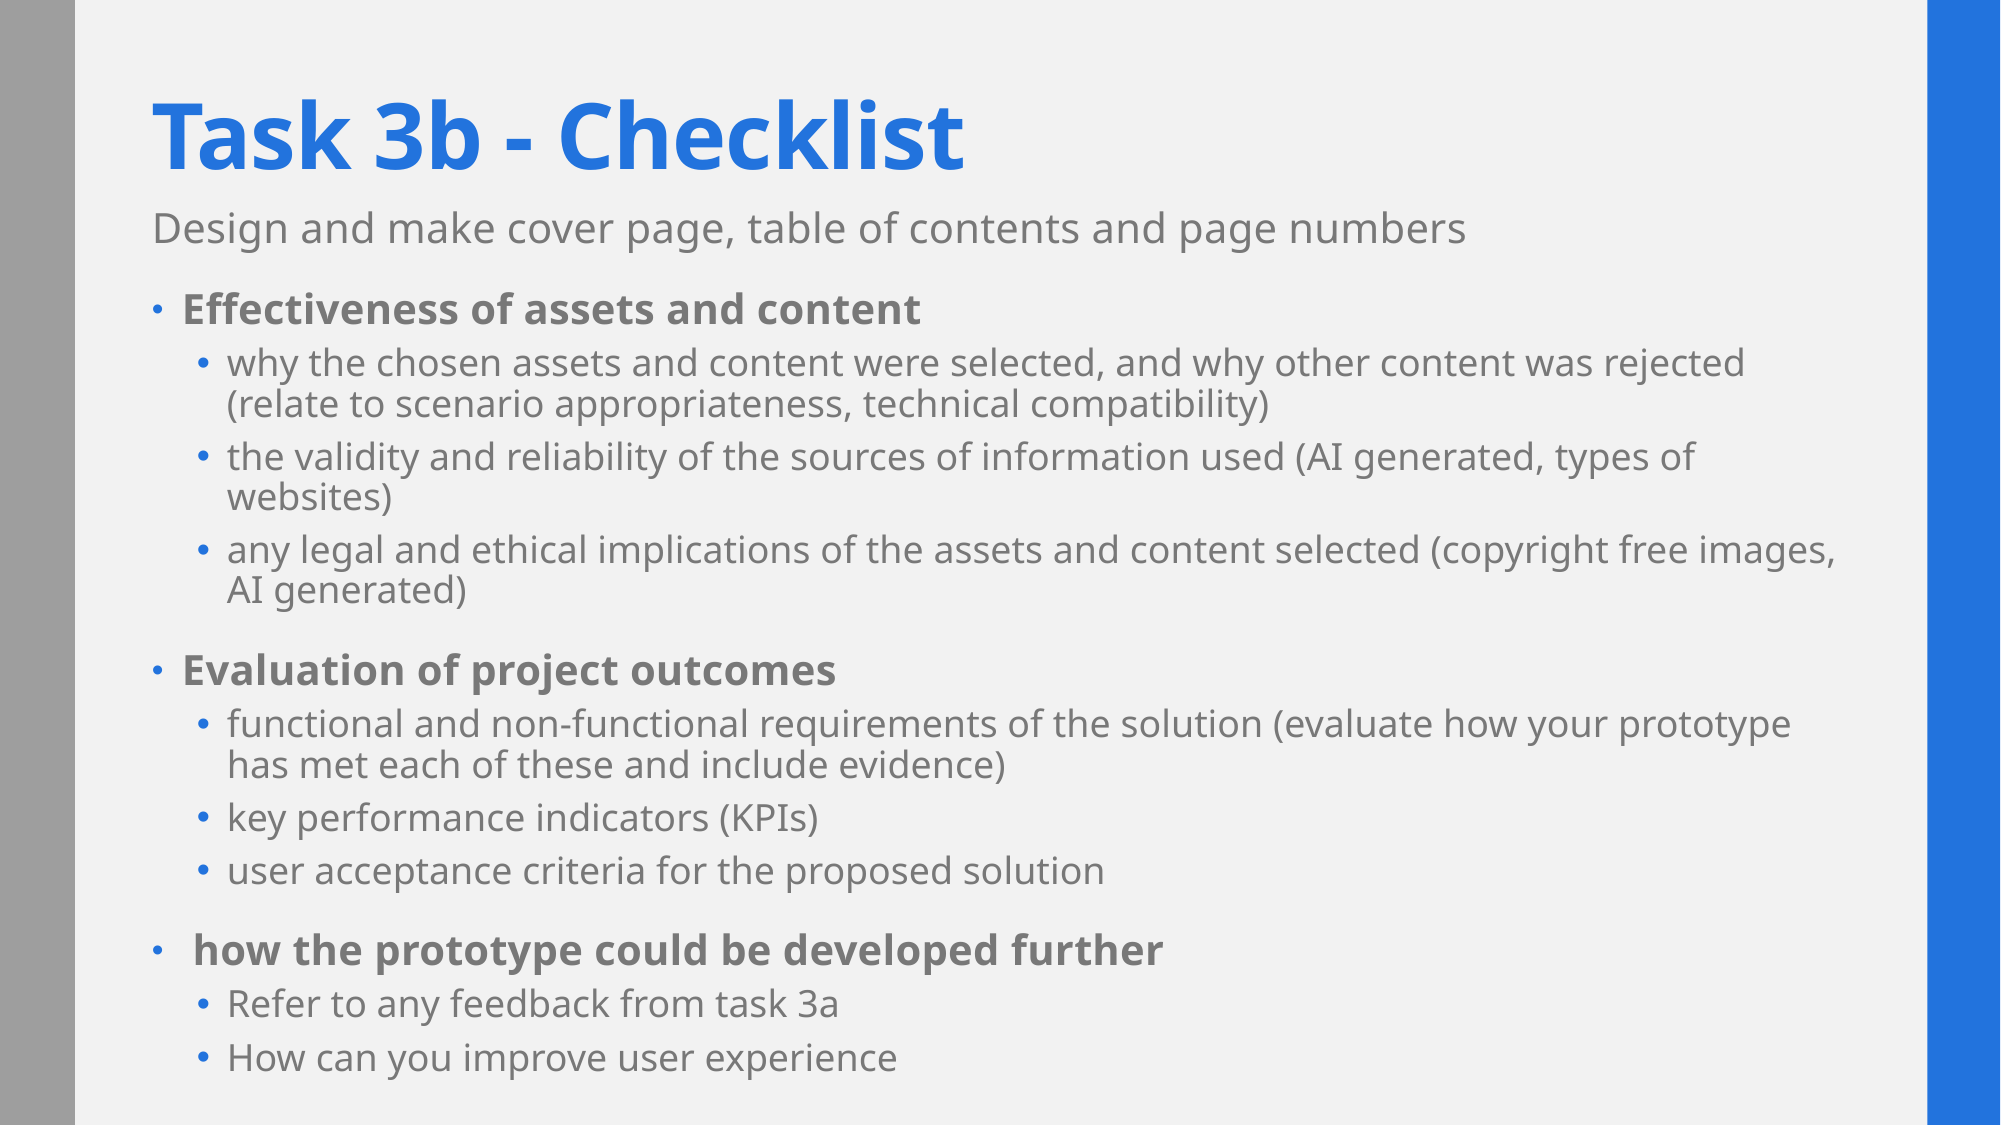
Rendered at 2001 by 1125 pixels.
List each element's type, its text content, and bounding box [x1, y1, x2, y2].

list Task 3b - Checklist [151, 78, 1850, 199]
list Design and make cover page, table of contents and page numbers Effectiveness of assets and content why the chosen assets and content were selected, and why other content was rejected (relate to scenario appropriateness, technical compatibility) the validity and reliability of the sources of information used (AI generated, types of websites) any legal and ethical implications of the assets and content selected (copyright free images, AI generated) Evaluation of project outcomes functional and non-functional requirements of the solution (evaluate how your prototype has met each of these and include evidence) key performance indicators (KPIs) user acceptance criteria for the proposed solution how the prototype could be developed further Refer to any feedback from task 3a How can you improve user experience [151, 199, 1850, 1013]
